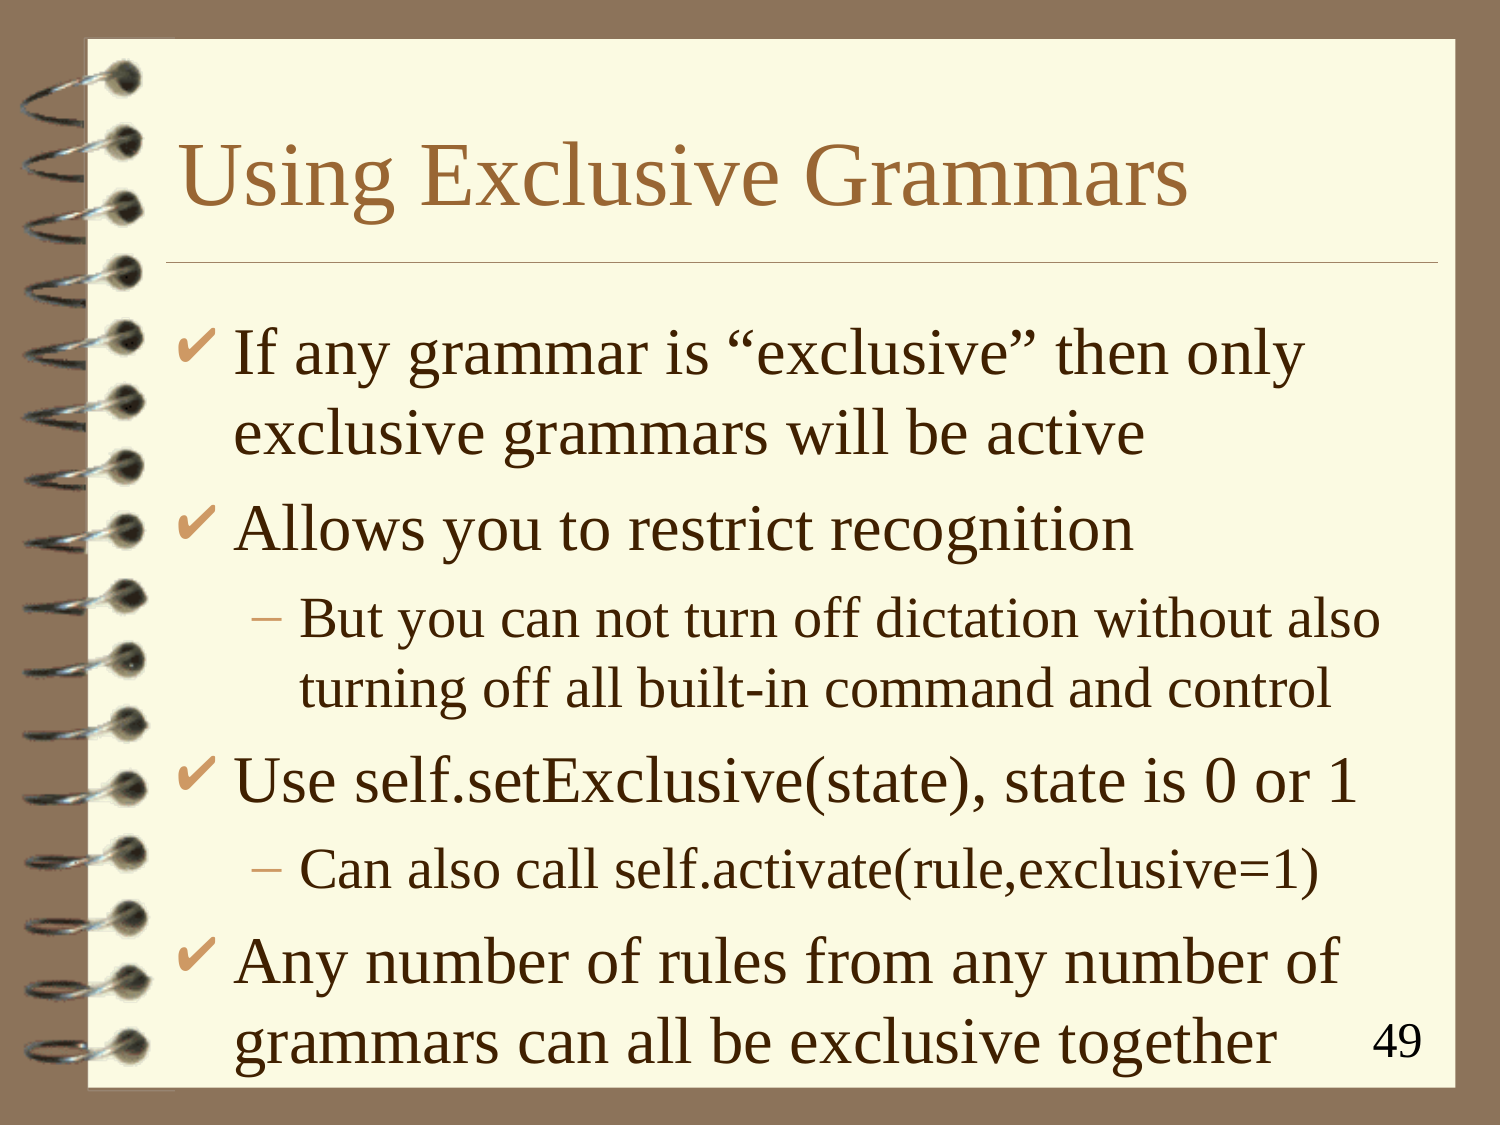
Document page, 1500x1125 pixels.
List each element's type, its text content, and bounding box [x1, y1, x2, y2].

title Using Exclusive Grammars [162, 74, 1438, 263]
list If any grammar is “exclusive” then only exclusive grammars will be active Allows you to restrict recognition But you can not turn off dictation without also turning off all built-in command and control Use self.setExclusive(state), state is 0 or 1 Can also call self.activate(rule,exclusive=1) Any number of rules from any number of grammars can all be exclusive together [162, 299, 1438, 976]
picture [0, 0, 175, 1125]
